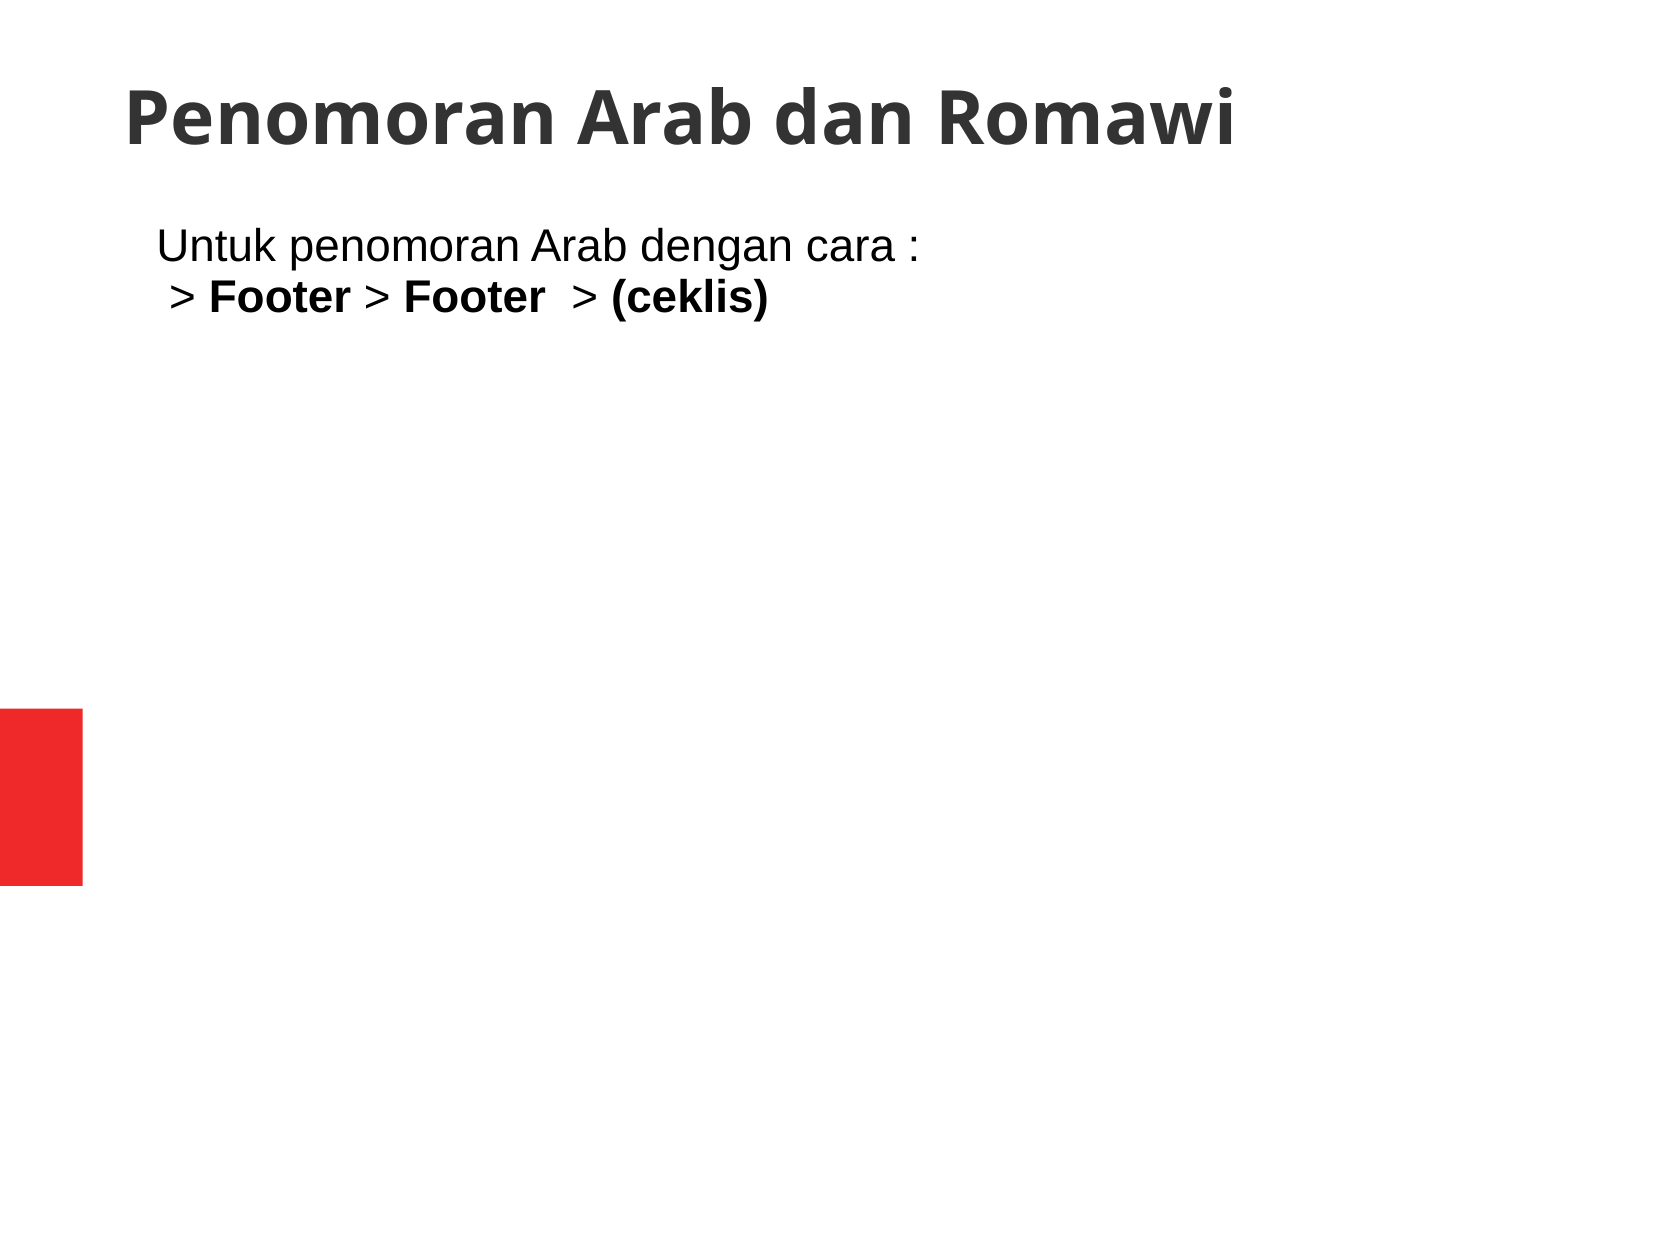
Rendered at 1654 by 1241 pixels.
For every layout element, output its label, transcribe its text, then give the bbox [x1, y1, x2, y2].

text_box Untuk penomoran Arab dengan cara : > Footer > Footer > (ceklis) [141, 212, 1531, 330]
title Penomoran Arab dan Romawi [124, 35, 1542, 196]
